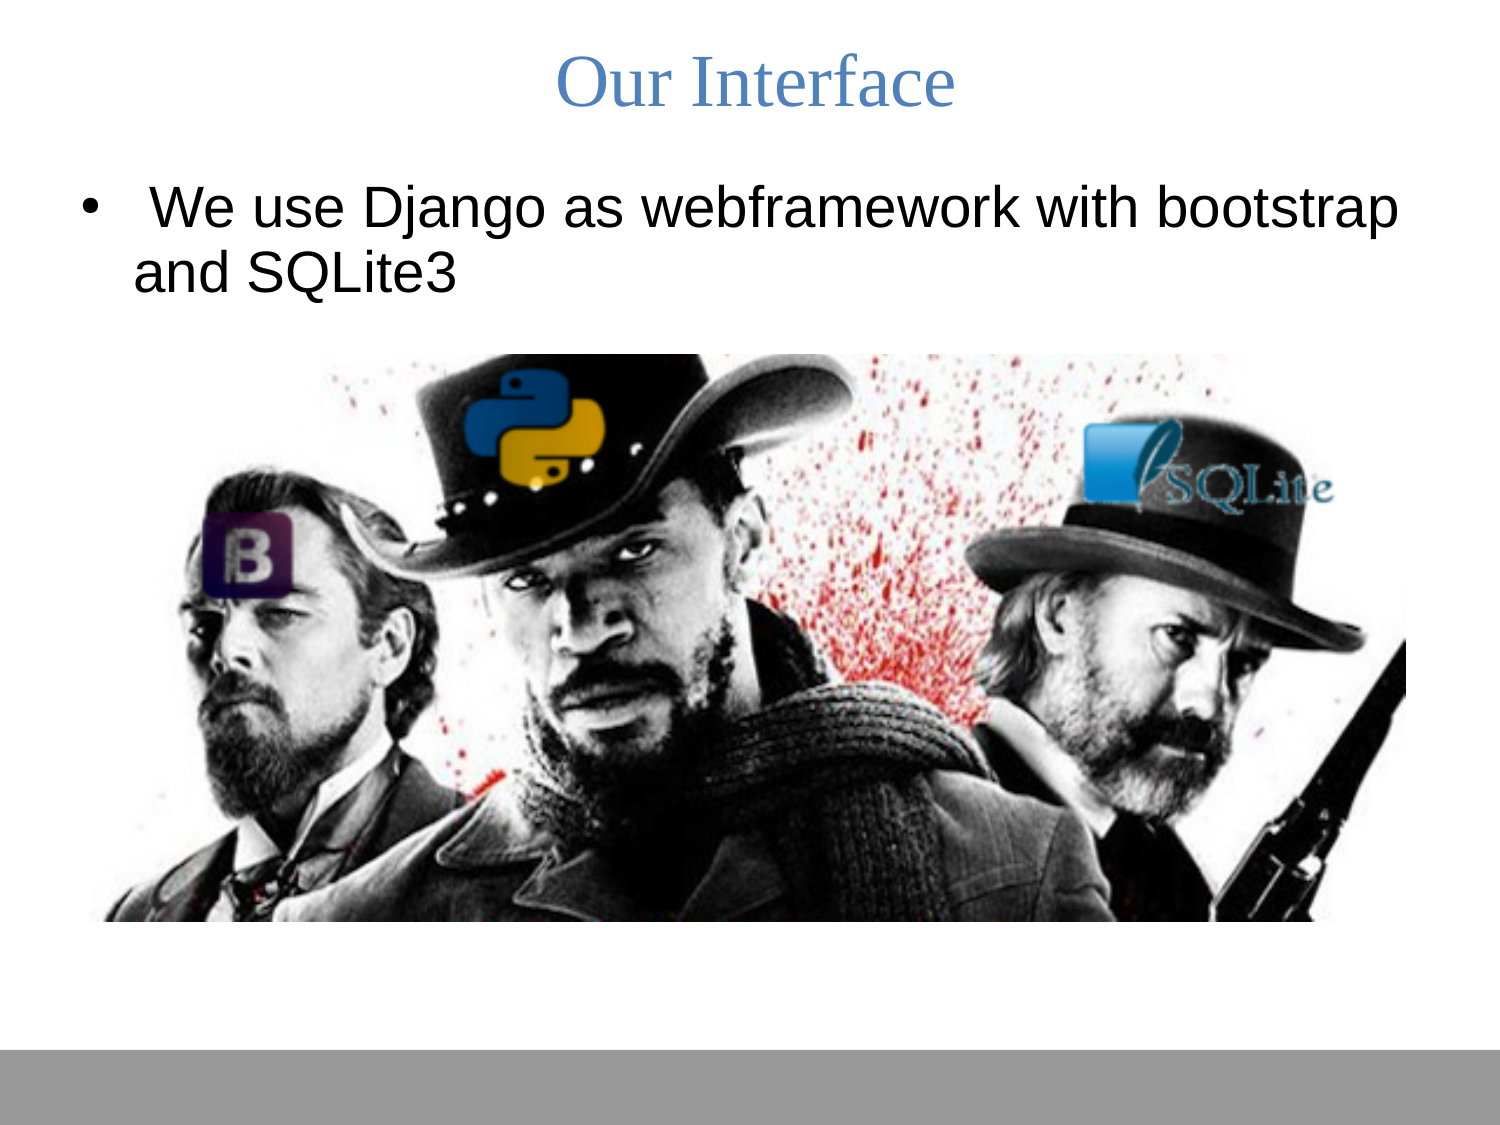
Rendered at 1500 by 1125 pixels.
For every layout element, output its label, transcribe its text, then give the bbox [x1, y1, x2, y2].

title Our Interface [62, 12, 1450, 150]
picture [74, 354, 1406, 922]
list We use Django as webframework with bootstrap and SQLite3 [62, 174, 1450, 1025]
